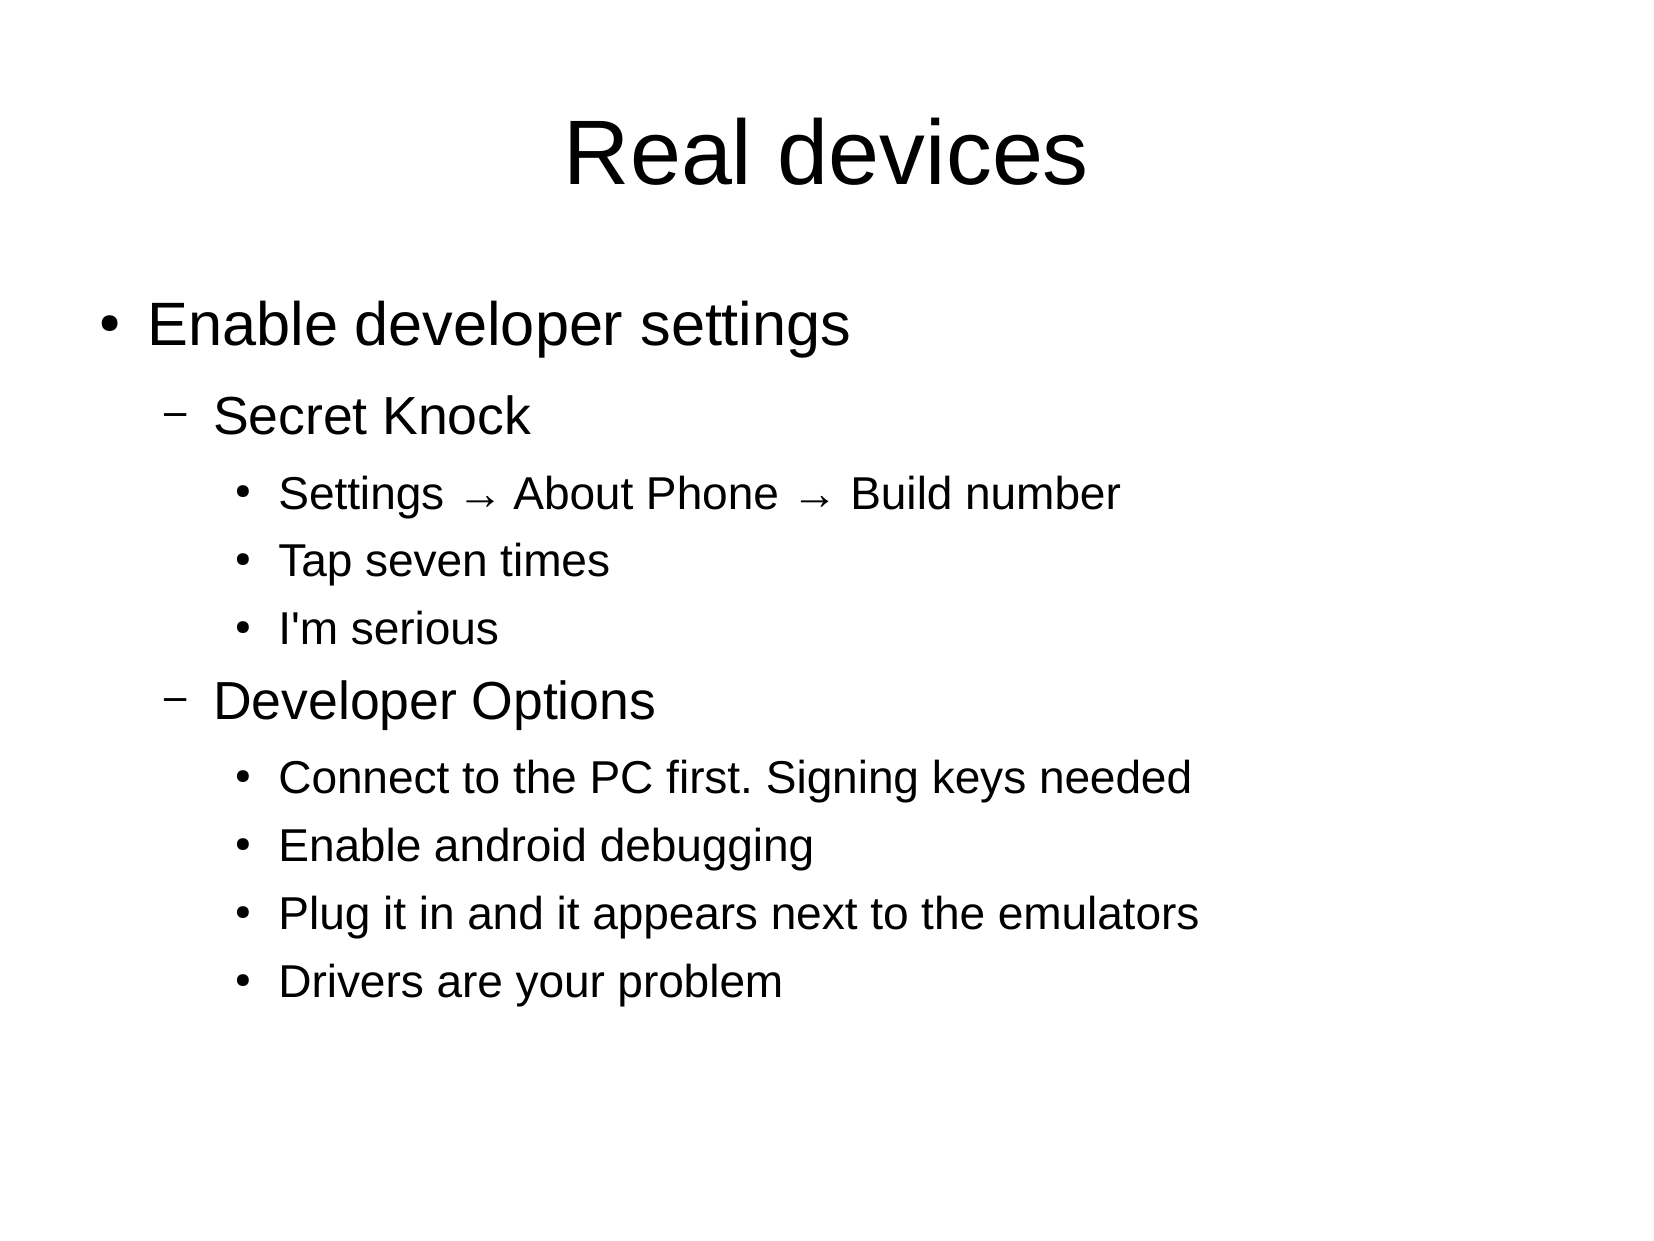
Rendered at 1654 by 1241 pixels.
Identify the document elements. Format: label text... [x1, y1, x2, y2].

title Real devices [82, 49, 1571, 257]
list Enable developer settings Secret Knock Settings → About Phone → Build number Tap seven times I'm serious Developer Options Connect to the PC first. Signing keys needed Enable android debugging Plug it in and it appears next to the emulators Drivers are your problem [82, 290, 1571, 1010]
